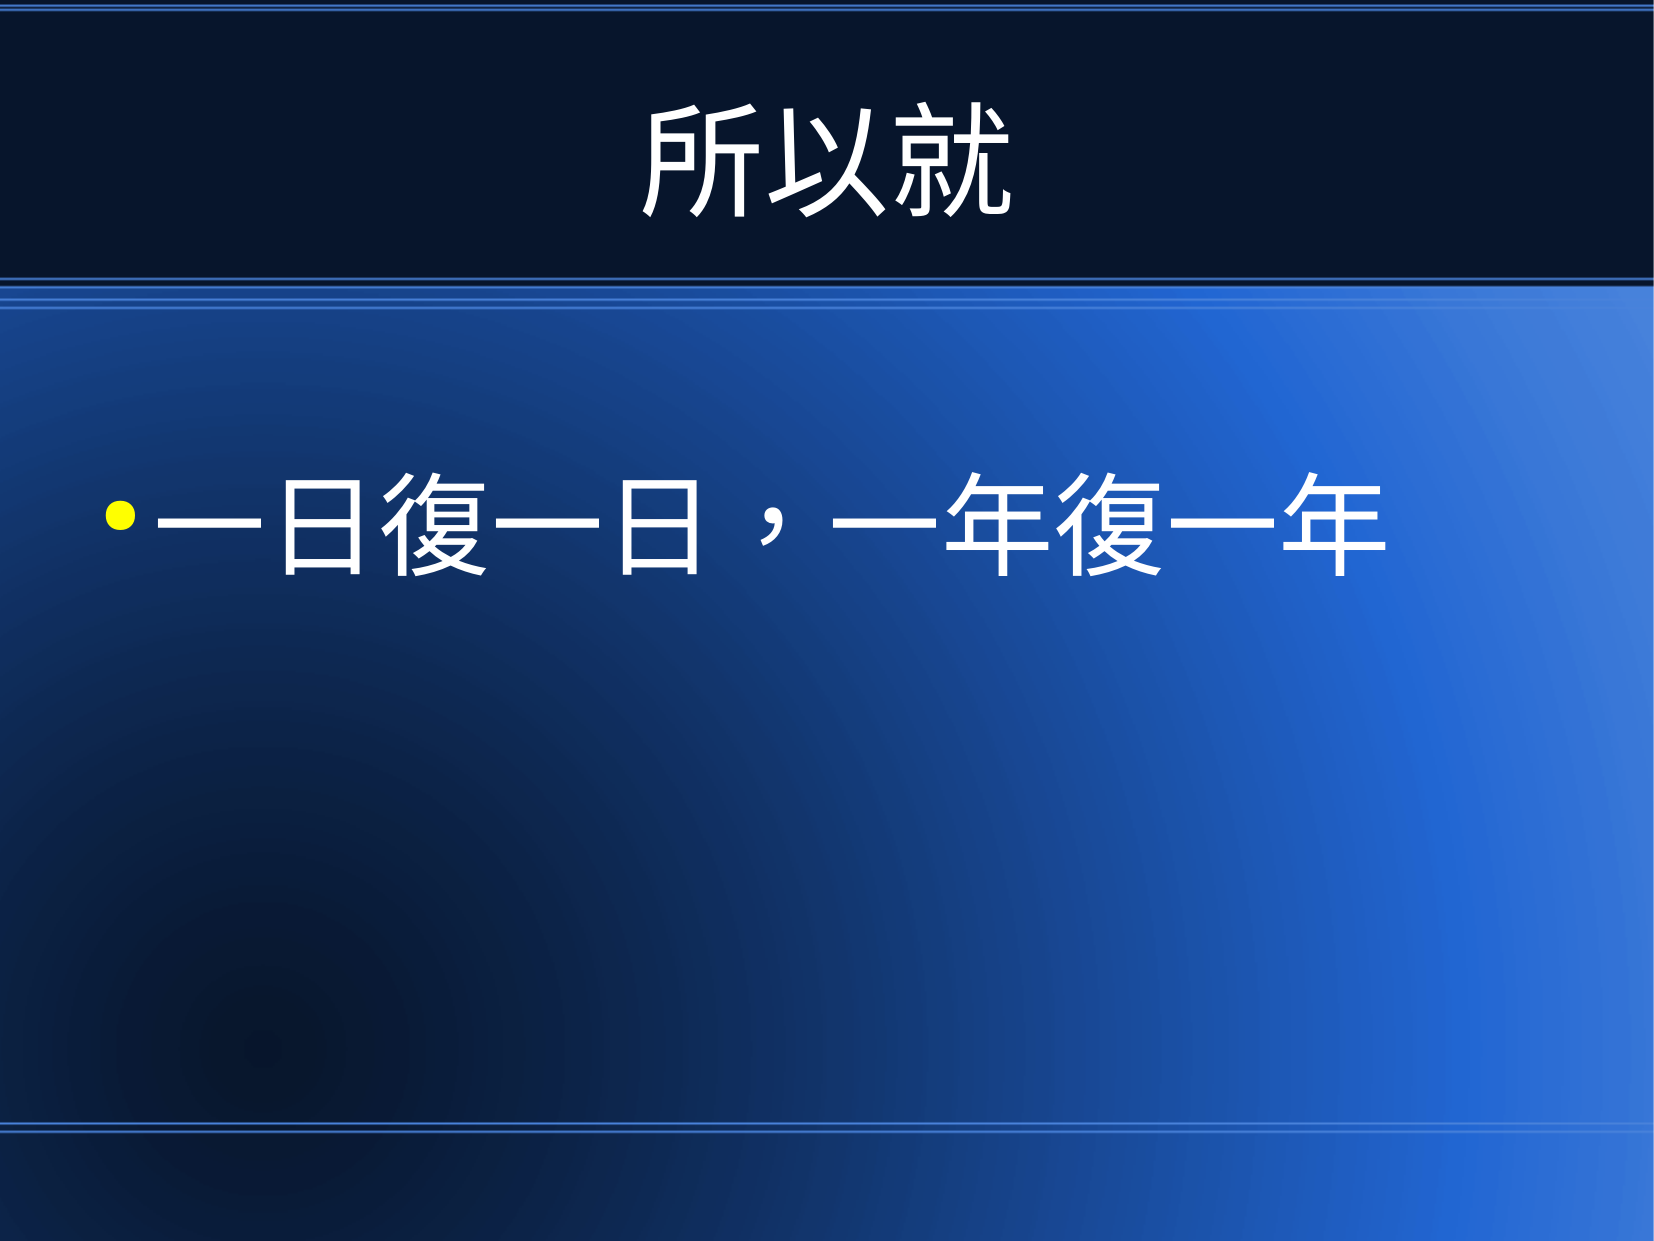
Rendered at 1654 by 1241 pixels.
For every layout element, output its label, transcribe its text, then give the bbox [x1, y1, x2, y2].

picture [0, 0, 1654, 1241]
title 所以就 [82, 49, 1571, 257]
list 一日復一日，一年復一年 [82, 355, 1571, 1241]
